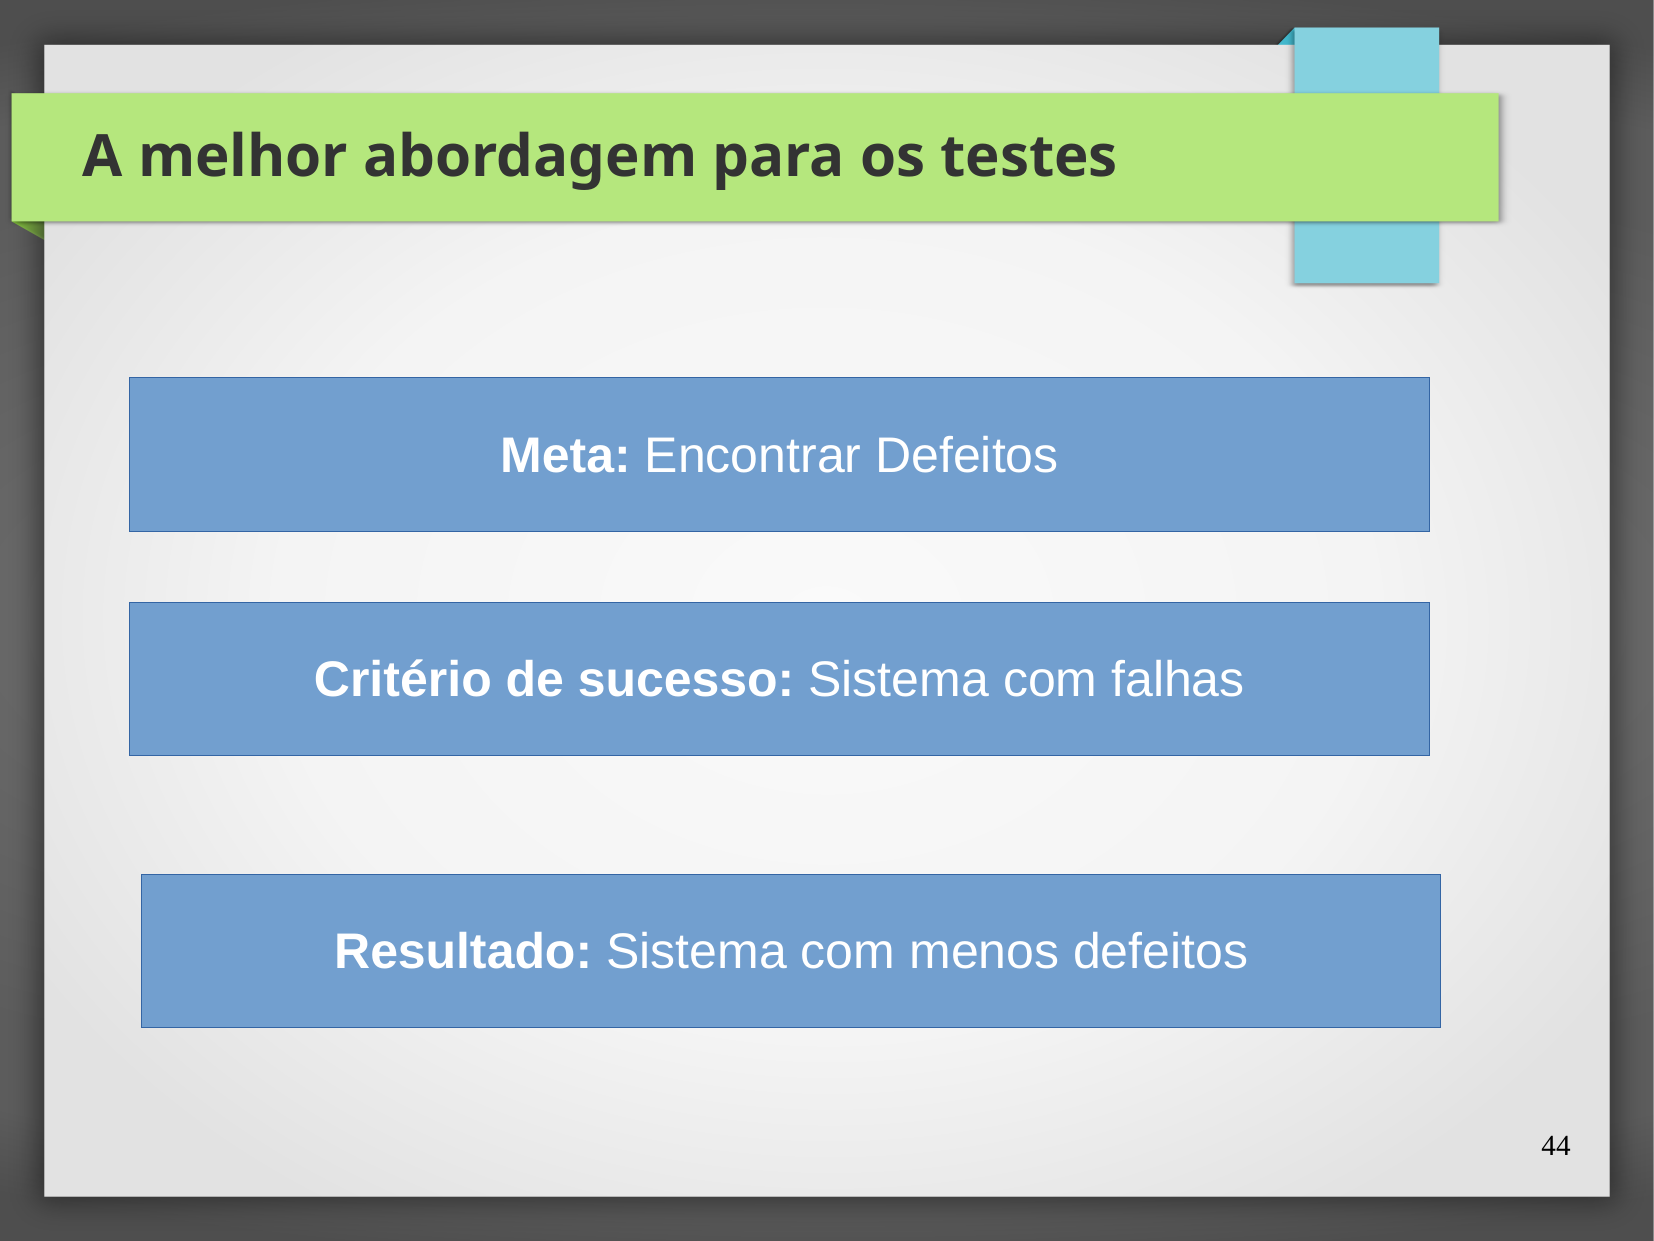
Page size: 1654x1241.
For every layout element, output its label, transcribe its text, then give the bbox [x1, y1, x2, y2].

text_box Resultado: Sistema com menos defeitos [141, 874, 1441, 1028]
picture [0, 0, 1654, 1241]
text_box Meta: Encontrar Defeitos [129, 377, 1430, 532]
title A melhor abordagem para os testes [82, 94, 1264, 213]
text_box Critério de sucesso: Sistema com falhas [129, 602, 1430, 756]
